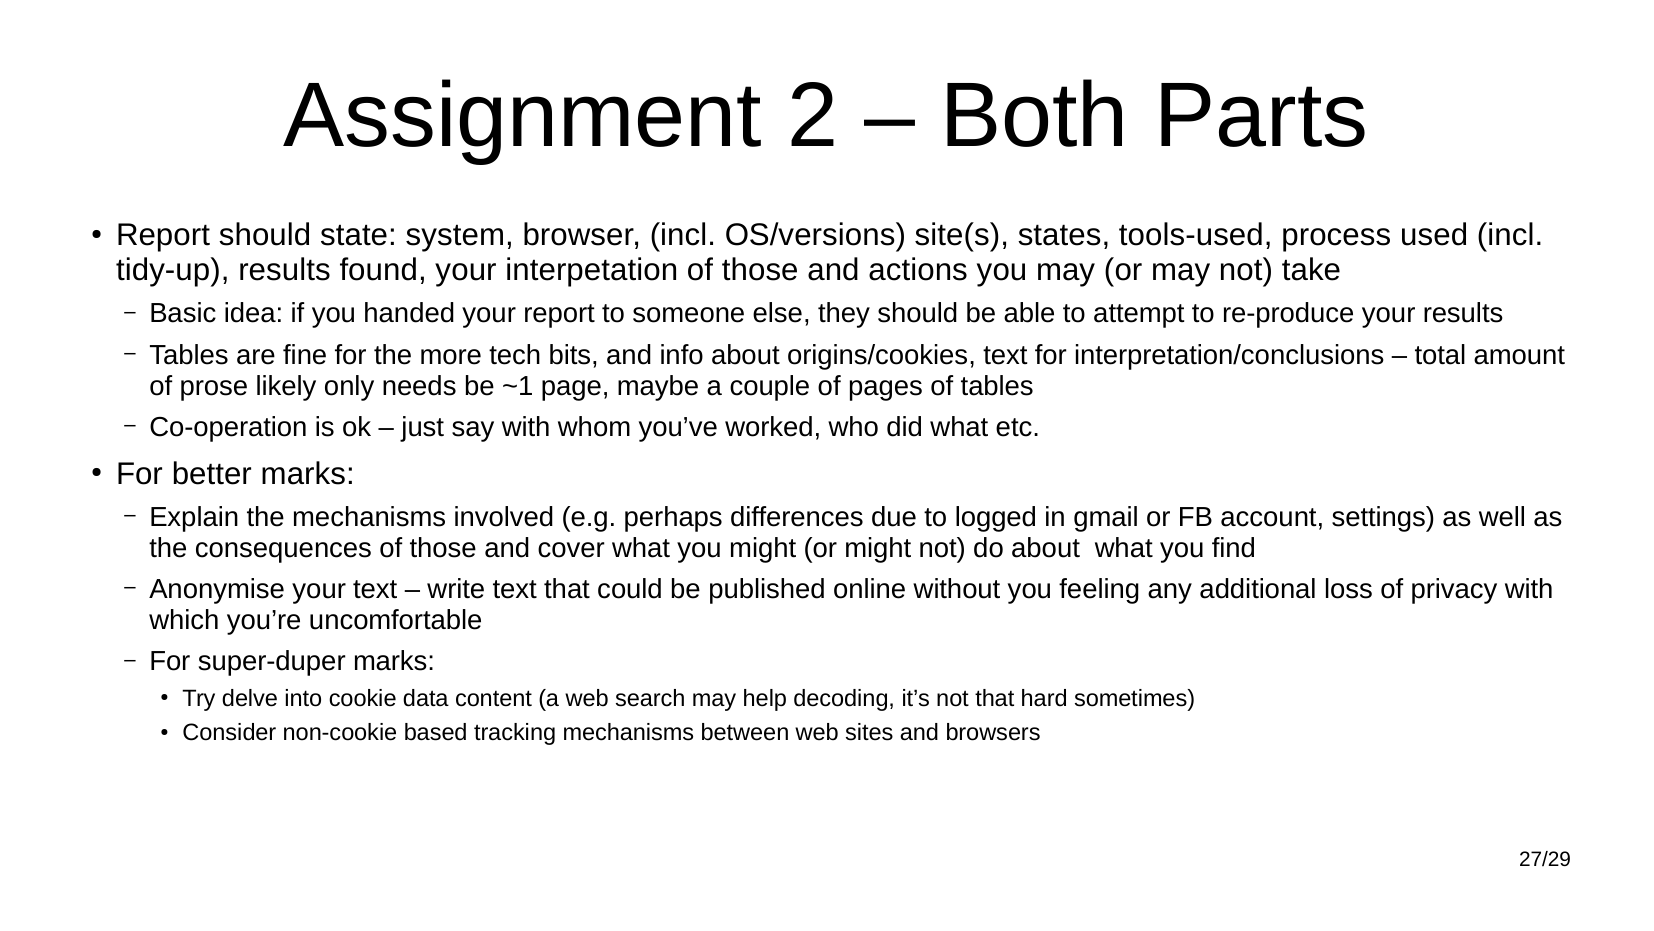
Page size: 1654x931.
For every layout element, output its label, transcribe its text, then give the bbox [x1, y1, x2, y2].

list Report should state: system, browser, (incl. OS/versions) site(s), states, tools-used, process used (incl. tidy-up), results found, your interpetation of those and actions you may (or may not) take Basic idea: if you handed your report to someone else, they should be able to attempt to re-produce your results Tables are fine for the more tech bits, and info about origins/cookies, text for interpretation/conclusions – total amount of prose likely only needs be ~1 page, maybe a couple of pages of tables Co-operation is ok – just say with whom you’ve worked, who did what etc. For better marks: Explain the mechanisms involved (e.g. perhaps differences due to logged in gmail or FB account, settings) as well as the consequences of those and cover what you might (or might not) do about what you find Anonymise your text – write text that could be published online without you feeling any additional loss of privacy with which you’re uncomfortable For super-duper marks: Try delve into cookie data content (a web search may help decoding, it’s not that hard sometimes) Consider non-cookie based tracking mechanisms between web sites and browsers [82, 217, 1571, 758]
title Assignment 2 – Both Parts [82, 37, 1571, 193]
